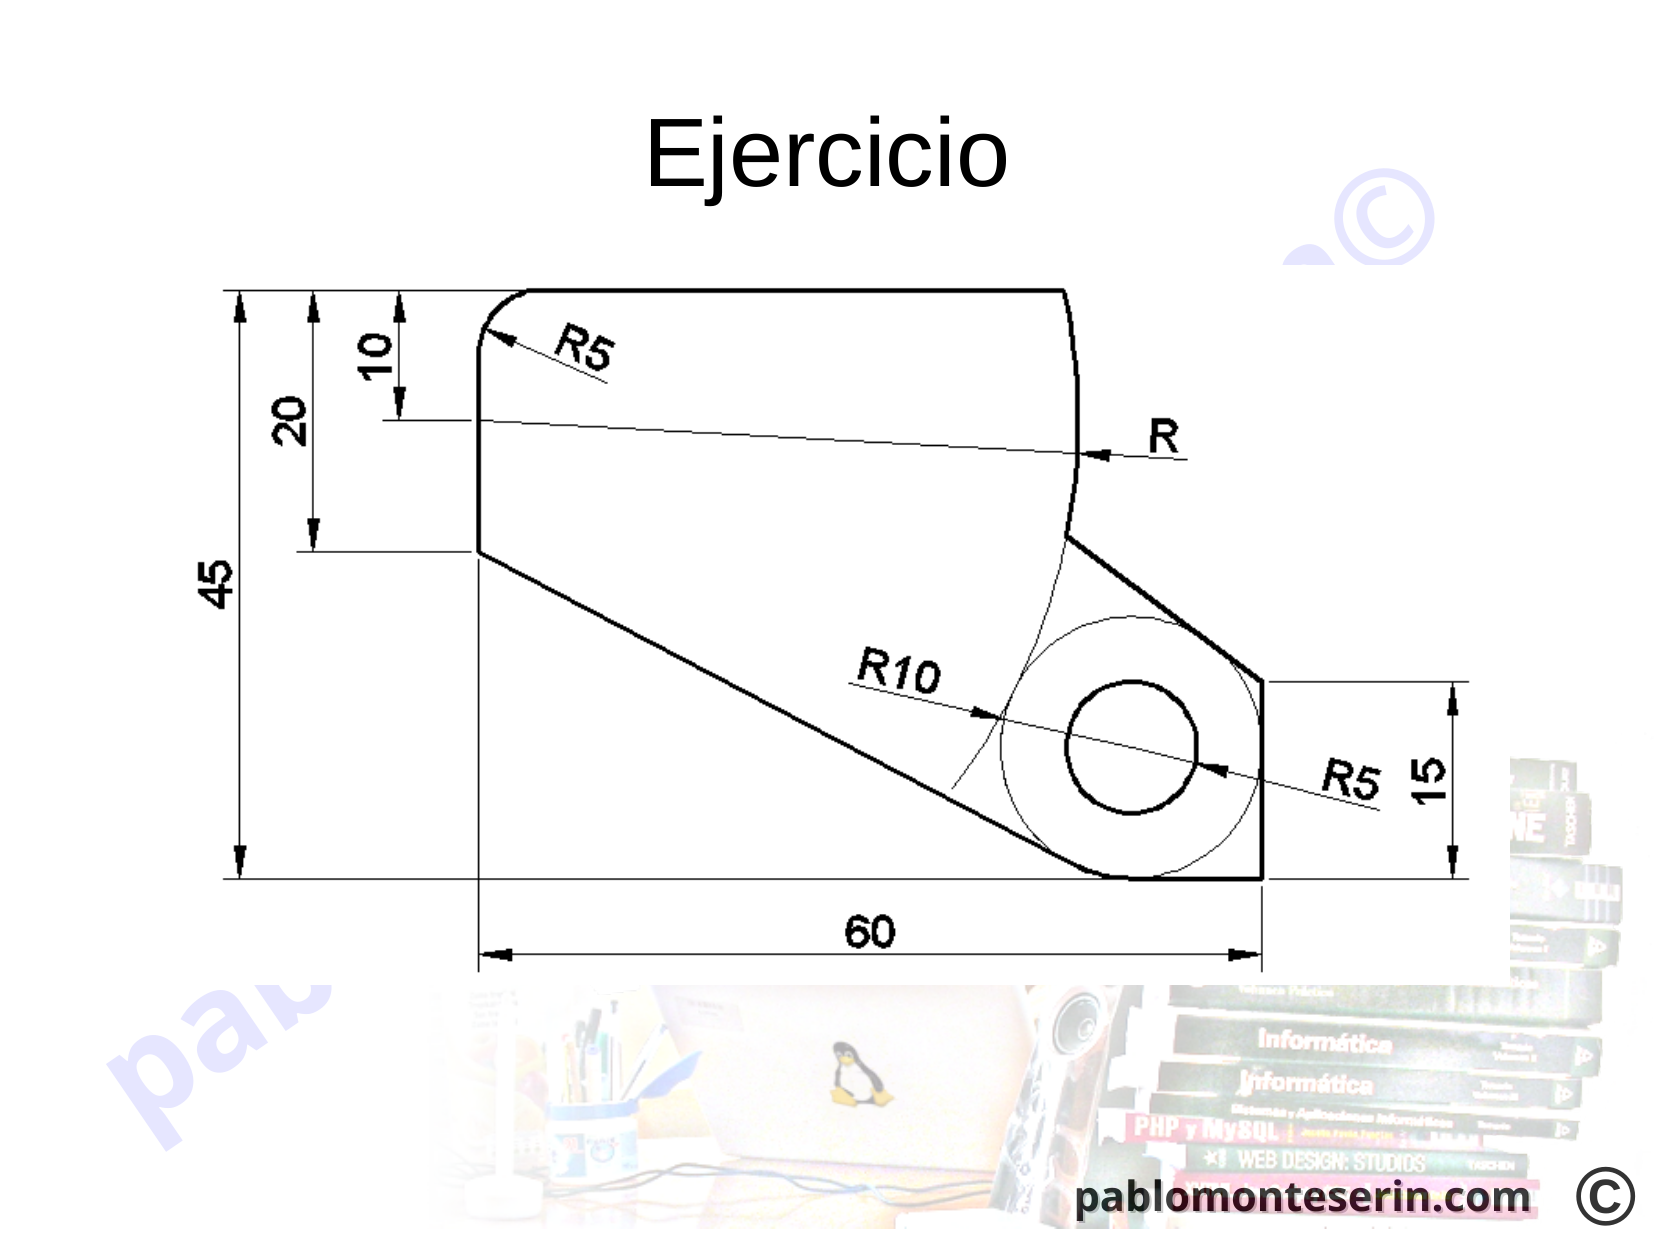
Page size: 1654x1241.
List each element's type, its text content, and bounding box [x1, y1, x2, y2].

picture [167, 265, 1654, 1229]
title Ejercicio [82, 49, 1571, 257]
